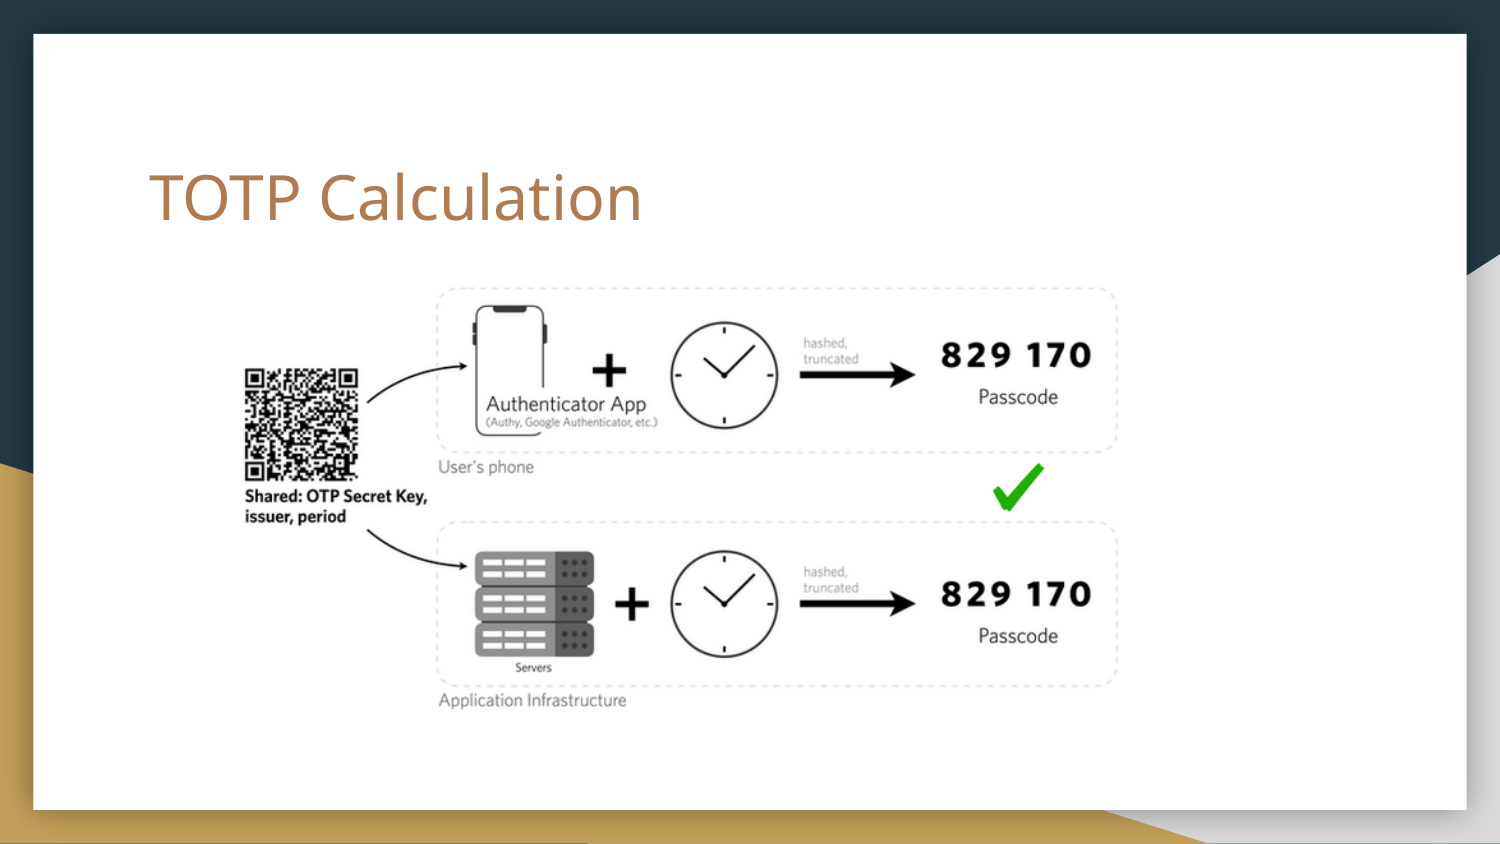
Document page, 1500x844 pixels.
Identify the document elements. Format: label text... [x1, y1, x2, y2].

picture [198, 270, 1201, 751]
title TOTP Calculation [134, 138, 1366, 296]
